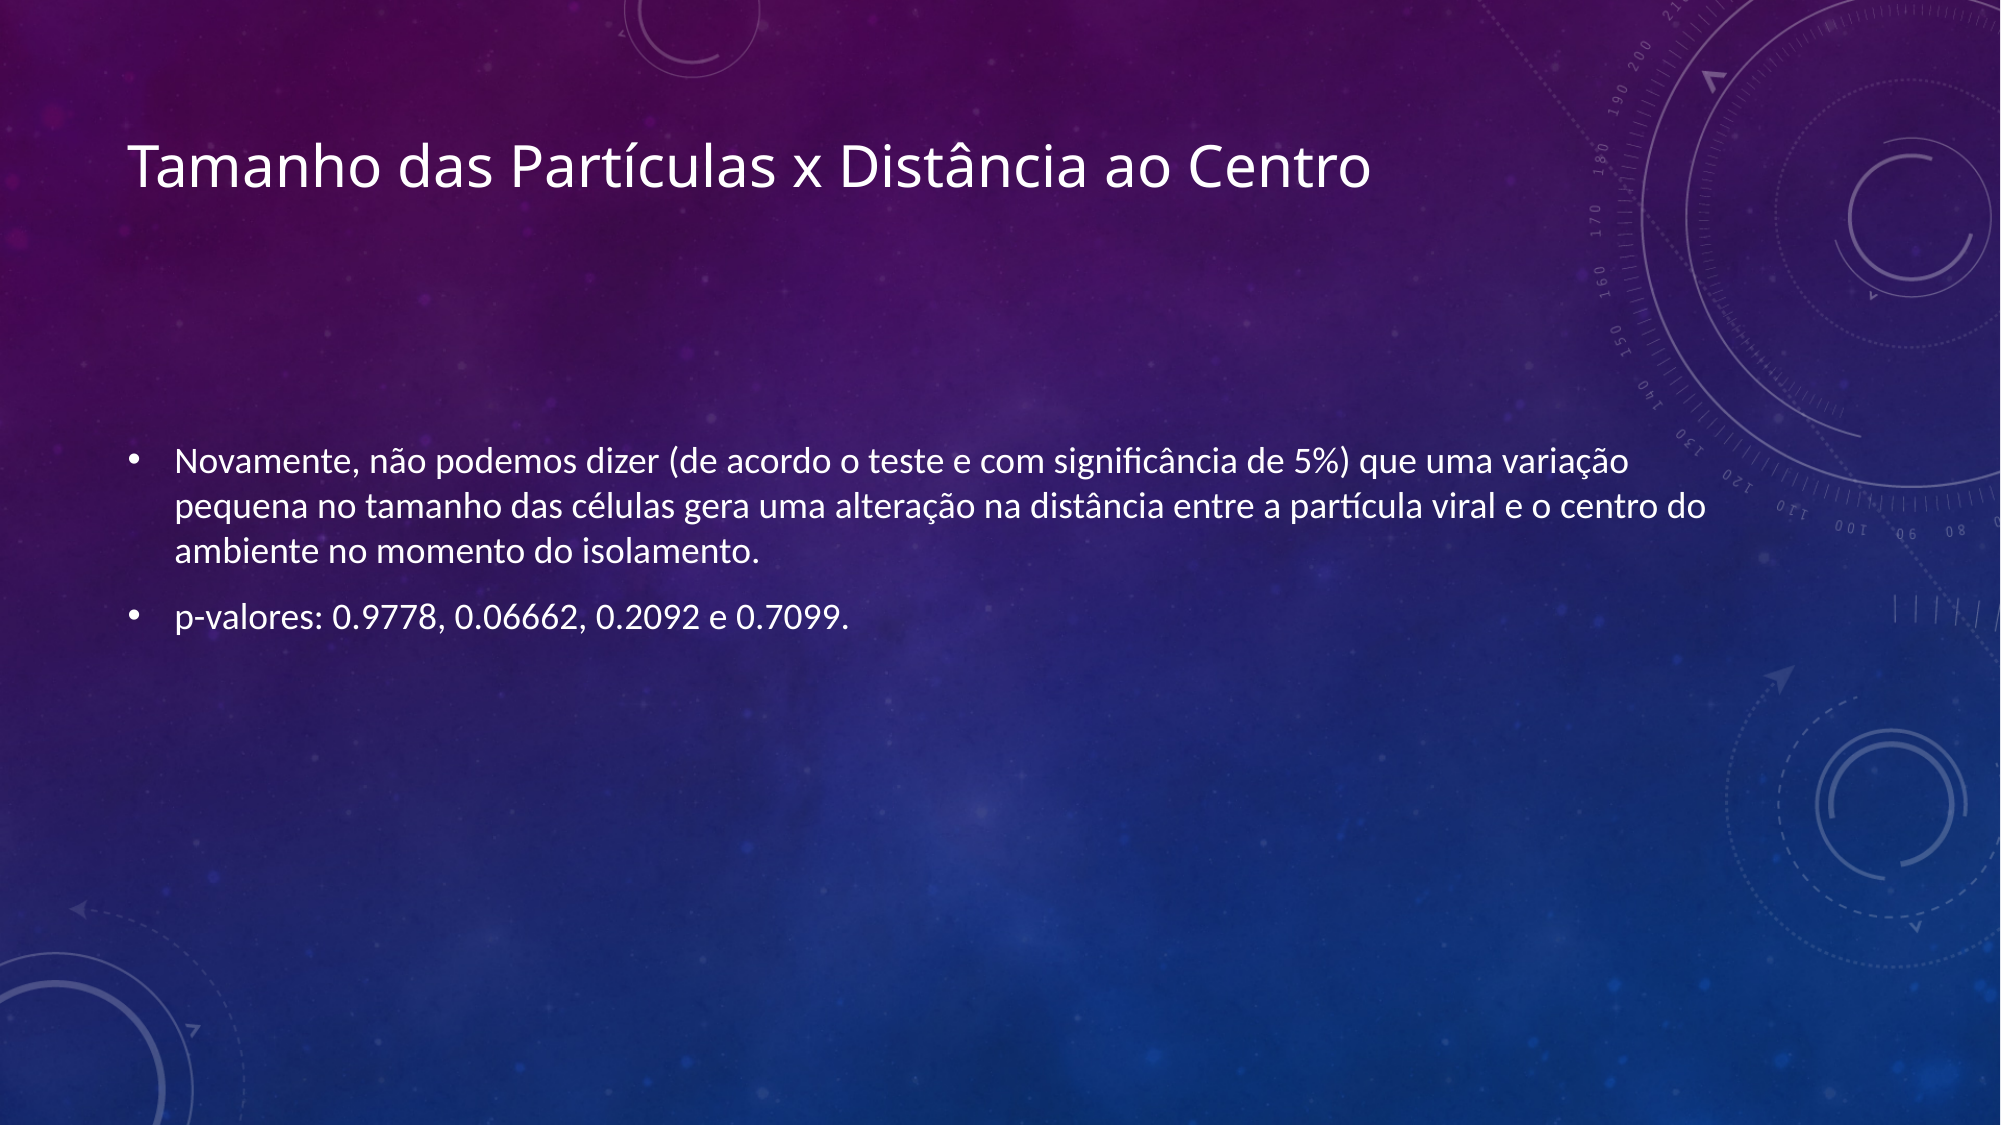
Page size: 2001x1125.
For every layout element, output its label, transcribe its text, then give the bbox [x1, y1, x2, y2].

title Tamanho das Partículas x Distância ao Centro [112, 45, 1775, 284]
list Novamente, não podemos dizer (de acordo o teste e com significância de 5%) que uma variação pequena no tamanho das células gera uma alteração na distância entre a partícula viral e o centro do ambiente no momento do isolamento. p-valores: 0.9778, 0.06662, 0.2092 e 0.7099. [112, 284, 1775, 869]
picture [0, 0, 2001, 1125]
